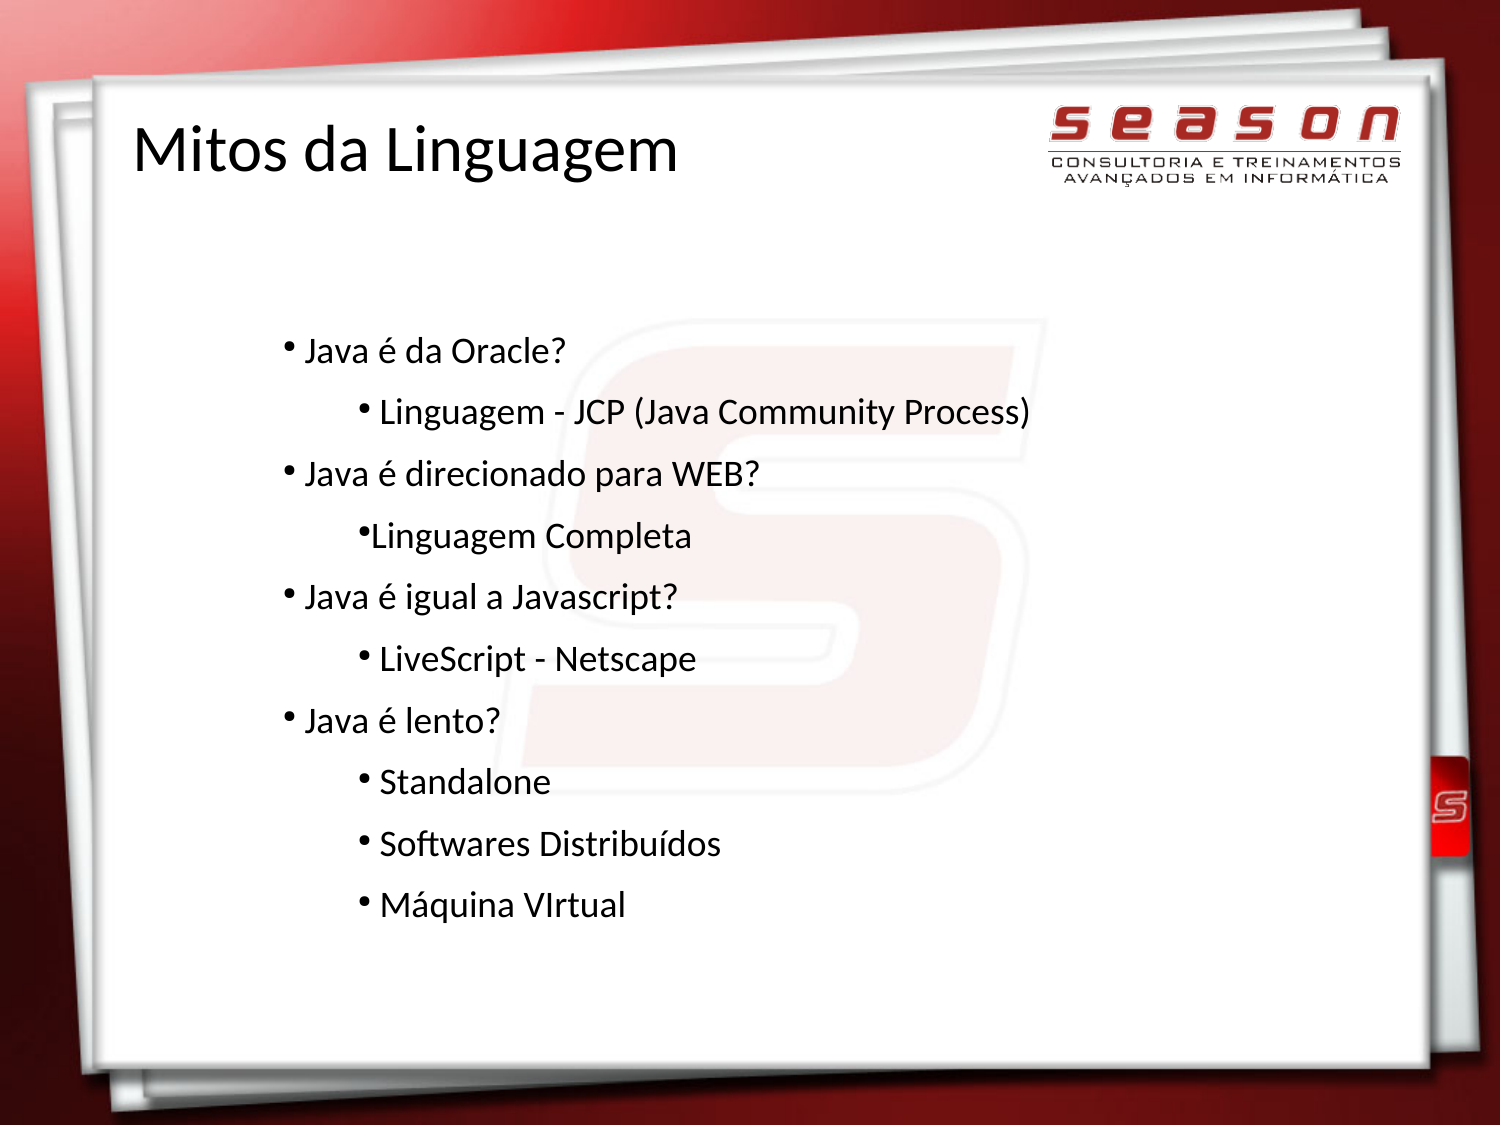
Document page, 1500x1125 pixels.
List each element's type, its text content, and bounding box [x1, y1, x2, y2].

picture [0, 0, 1500, 1125]
text_box Java é da Oracle? Linguagem - JCP (Java Community Process) Java é direcionado para WEB? Linguagem Completa Java é igual a Javascript? LiveScript - Netscape Java é lento? Standalone Softwares Distribuídos Máquina VIrtual [207, 325, 1328, 926]
title Mitos da Linguagem [118, 33, 1394, 257]
